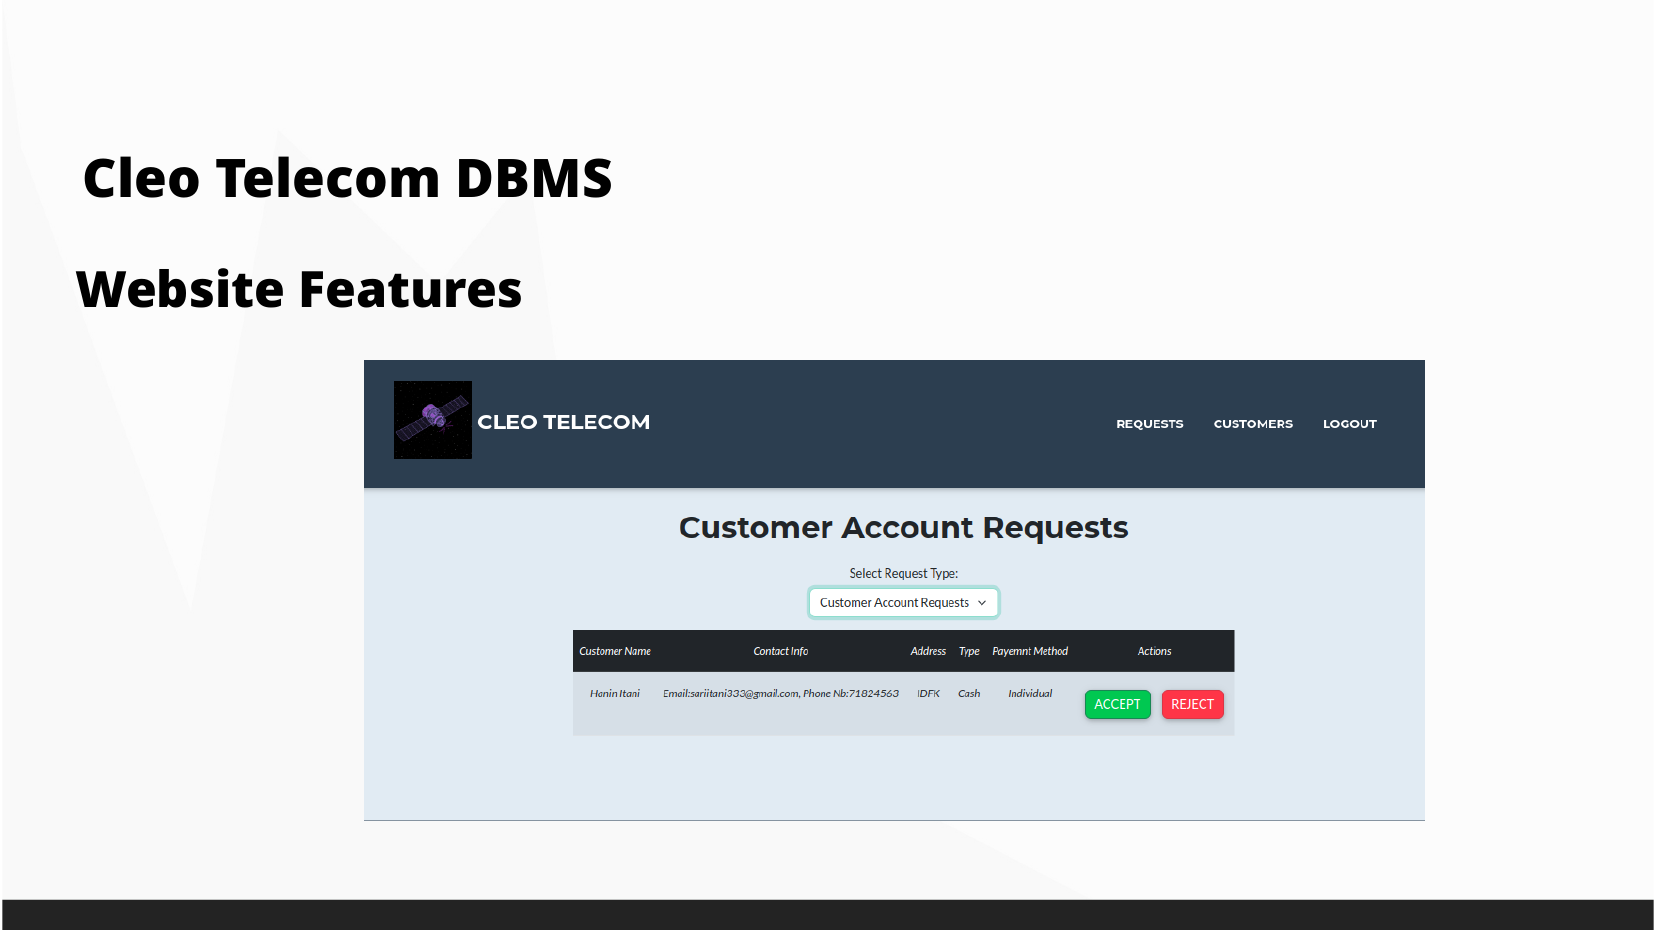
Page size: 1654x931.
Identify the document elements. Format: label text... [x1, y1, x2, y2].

subtitle Website Features [75, 254, 1516, 662]
picture [2, 0, 1654, 931]
title Cleo Telecom DBMS [82, 99, 1571, 255]
